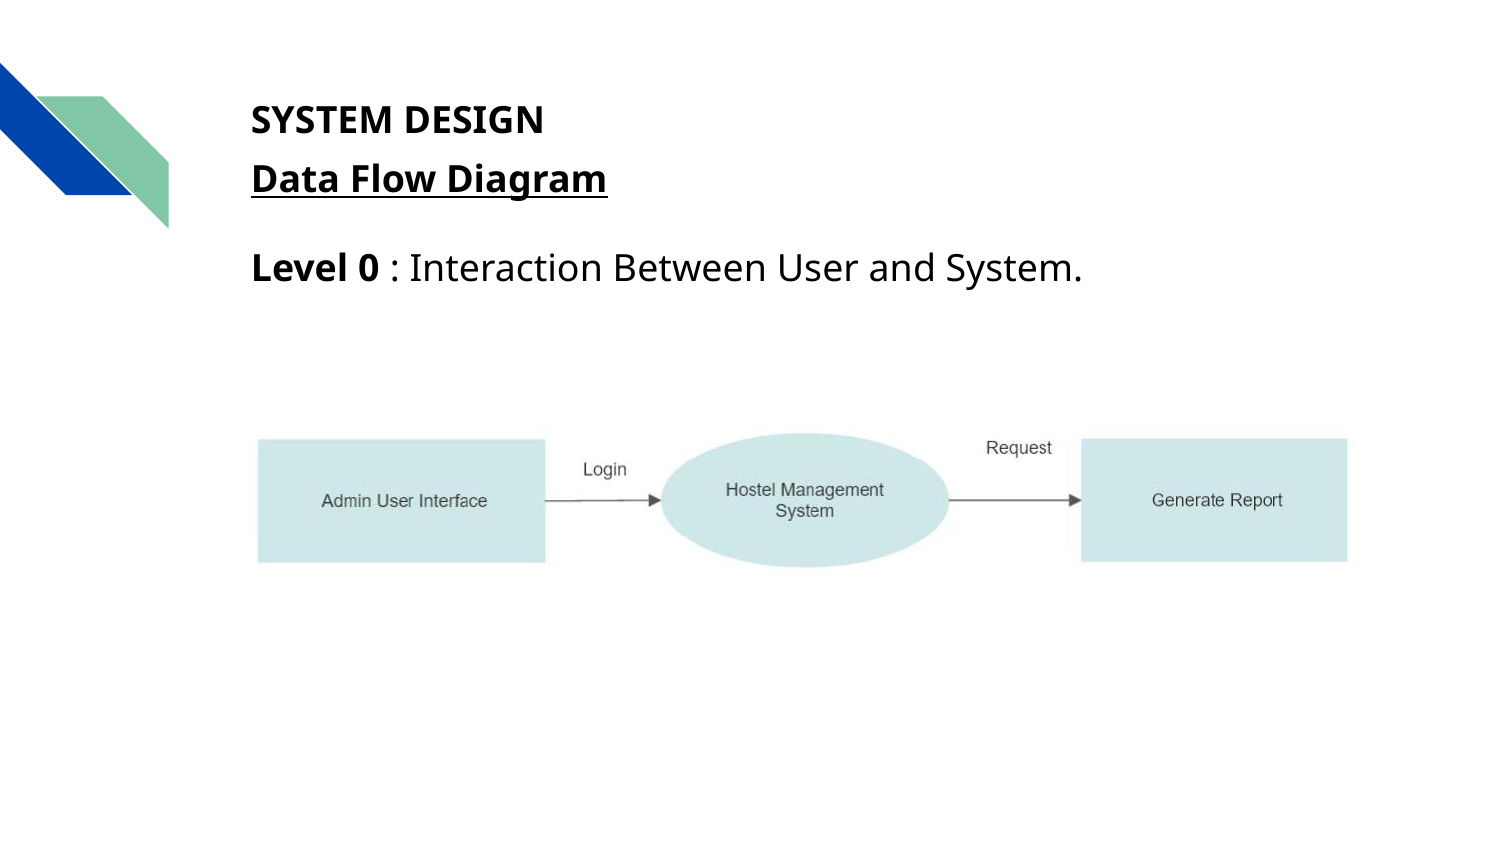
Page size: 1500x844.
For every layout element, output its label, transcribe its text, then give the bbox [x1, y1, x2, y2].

picture [236, 383, 1388, 612]
text_box Level 0 : Interaction Between User and System. [236, 236, 1181, 298]
text_box SYSTEM DESIGN [236, 88, 738, 151]
text_box Data Flow Diagram [236, 147, 679, 210]
